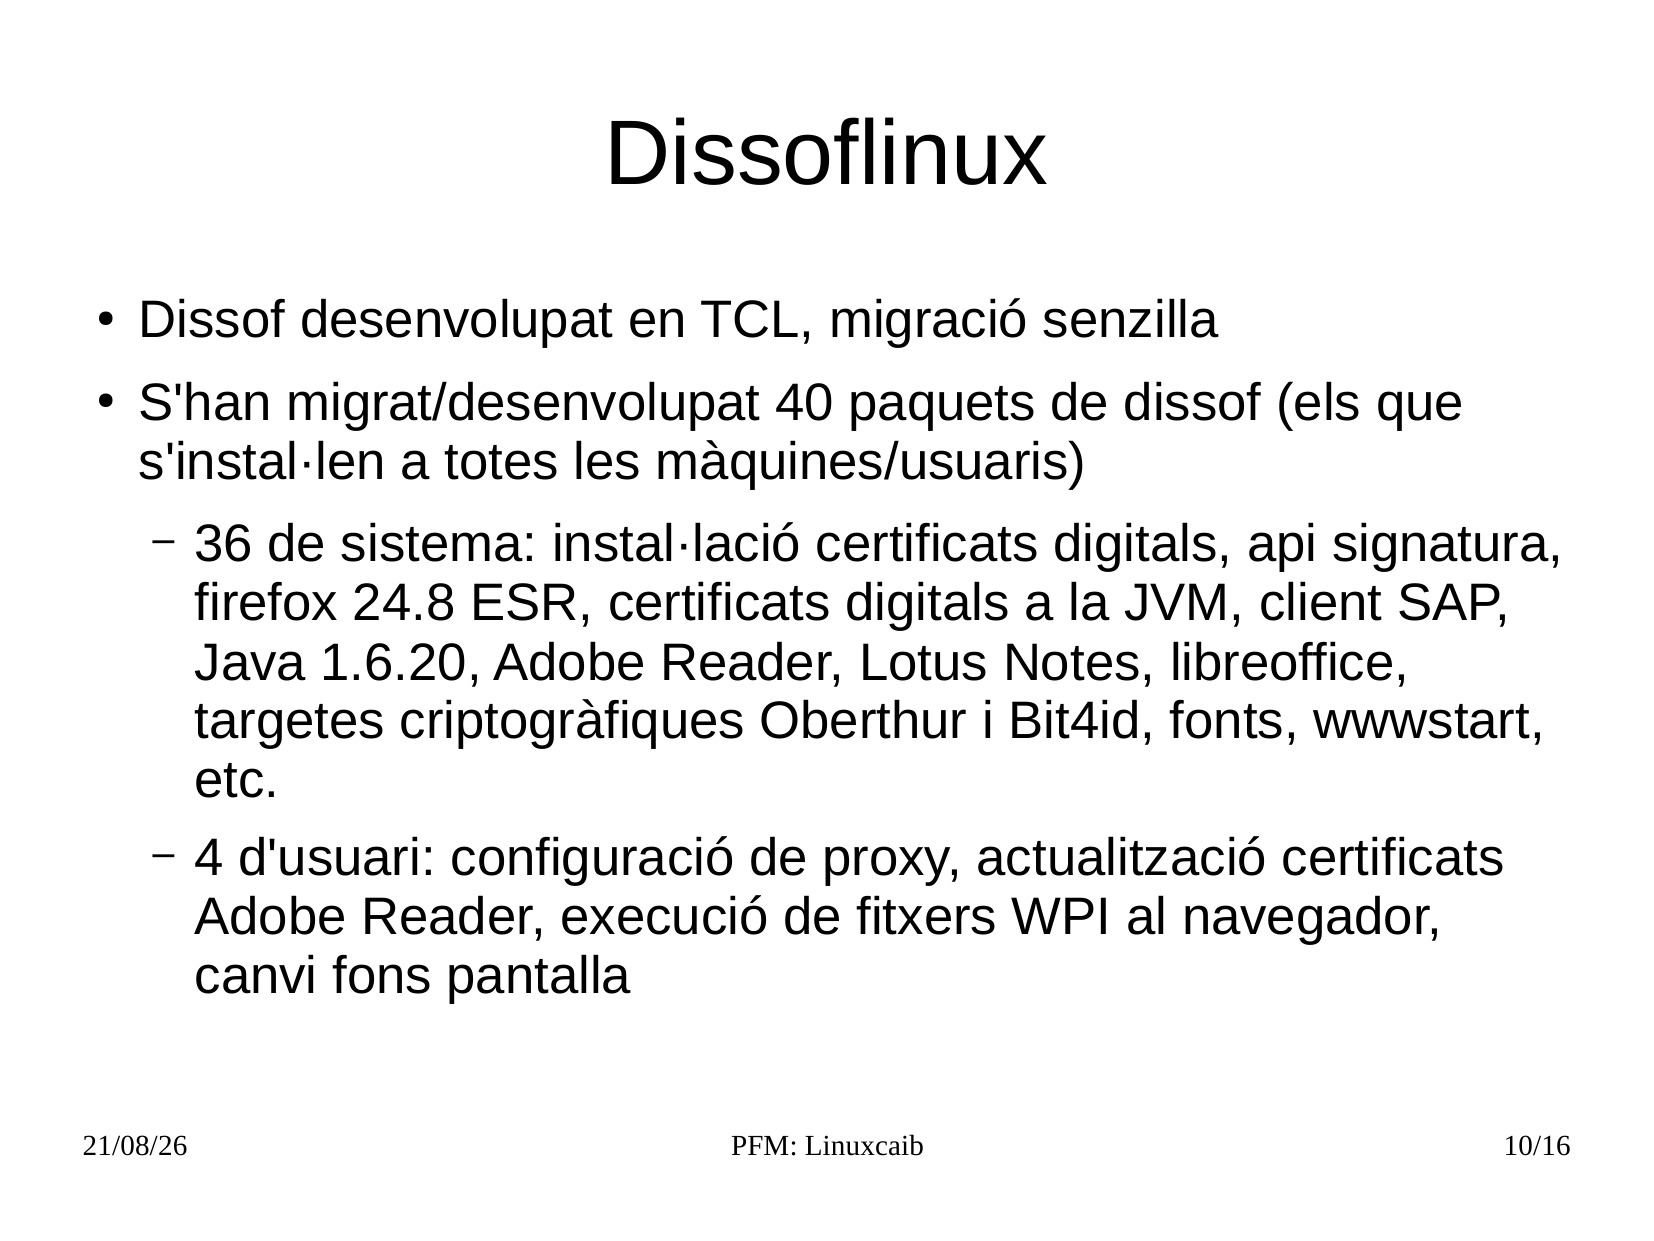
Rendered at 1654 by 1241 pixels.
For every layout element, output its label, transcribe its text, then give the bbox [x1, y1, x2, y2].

title Dissoflinux [82, 49, 1571, 257]
list Dissof desenvolupat en TCL, migració senzilla S'han migrat/desenvolupat 40 paquets de dissof (els que s'instal·len a totes les màquines/usuaris) 36 de sistema: instal·lació certificats digitals, api signatura, firefox 24.8 ESR, certificats digitals a la JVM, client SAP, Java 1.6.20, Adobe Reader, Lotus Notes, libreoffice, targetes criptogràfiques Oberthur i Bit4id, fonts, wwwstart, etc. 4 d'usuari: configuració de proxy, actualització certificats Adobe Reader, execució de fitxers WPI al navegador, canvi fons pantalla [82, 290, 1571, 1010]
